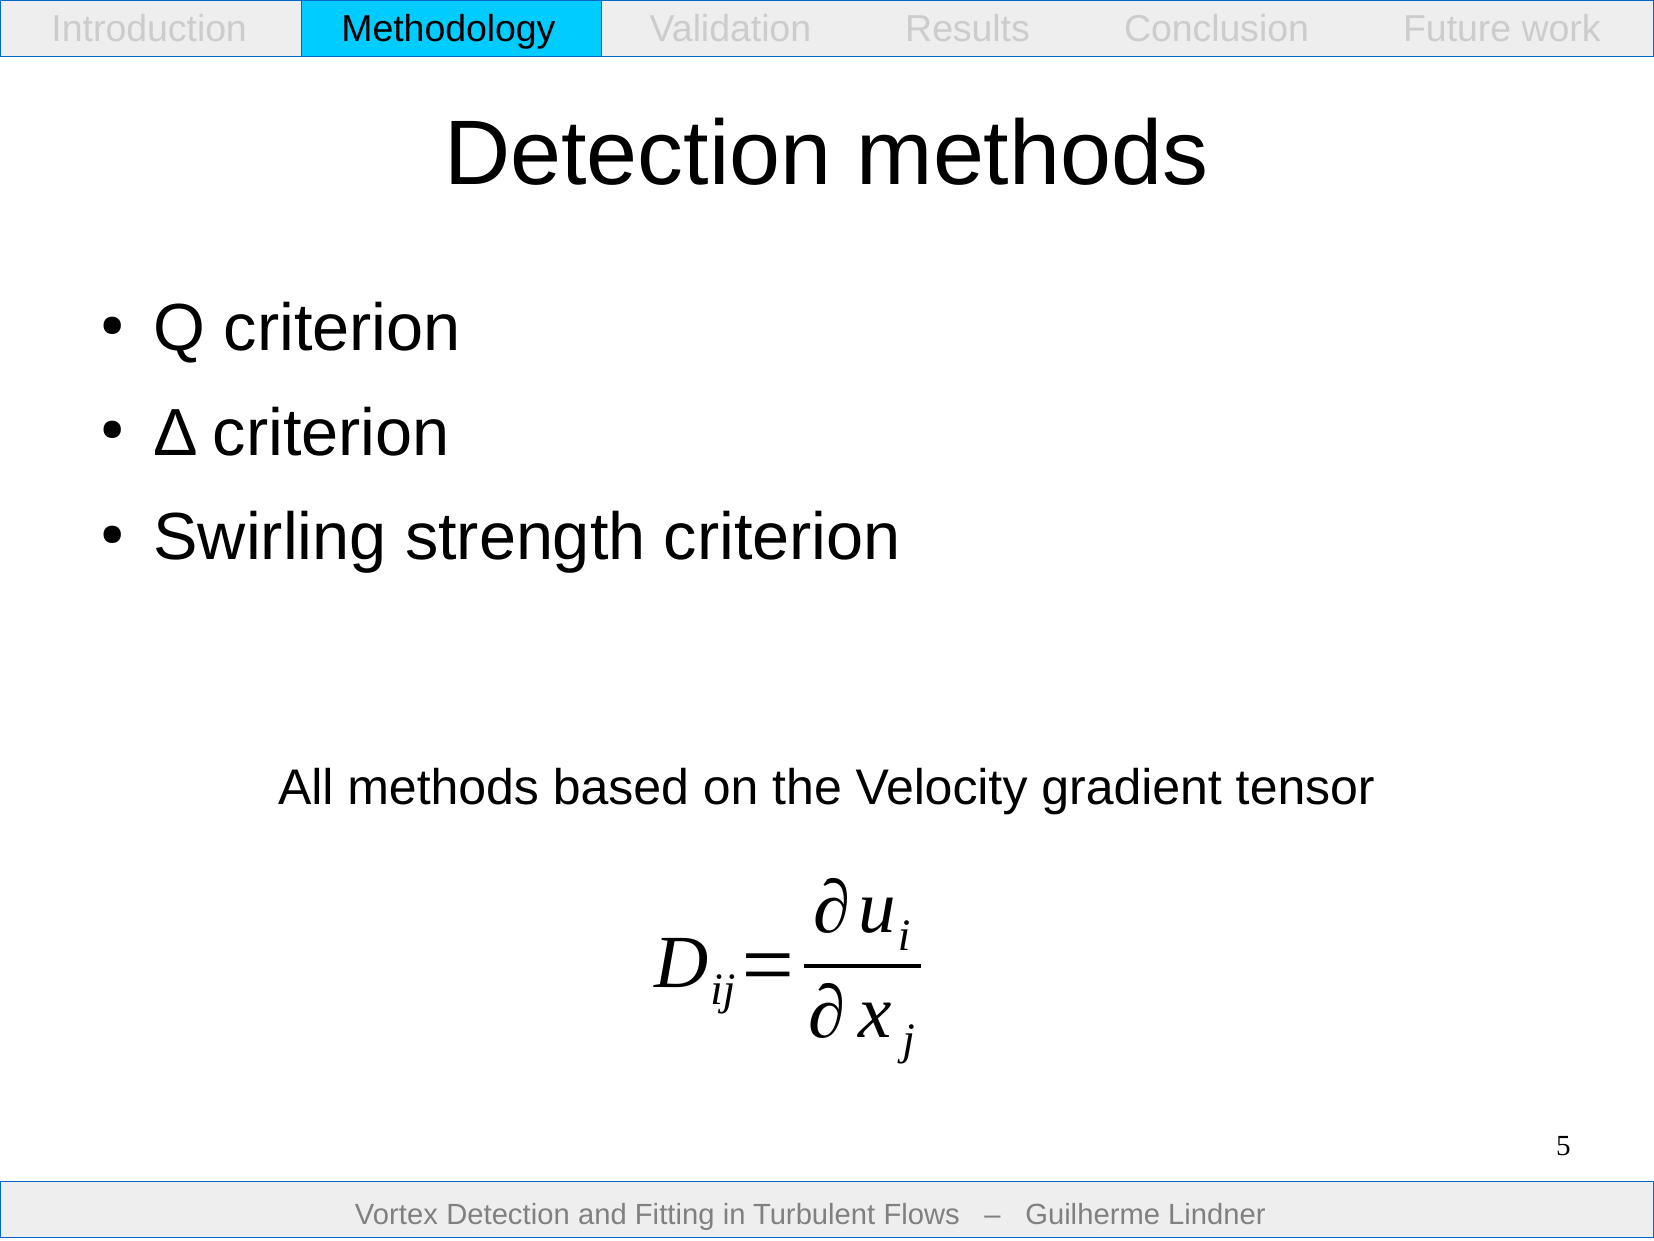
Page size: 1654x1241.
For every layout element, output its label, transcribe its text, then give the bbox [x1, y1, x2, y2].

chart [643, 865, 931, 1066]
text_box [0, 1181, 1654, 1238]
list Q criterion Δ criterion Swirling strength criterion [82, 290, 1571, 1010]
text_box Introduction Methodology Validation Results Conclusion Future work [0, 0, 1654, 57]
title Detection methods [82, 57, 1571, 257]
text_box Vortex Detection and Fitting in Turbulent Flows – Guilherme Lindner [340, 1190, 1314, 1241]
text_box All methods based on the Velocity gradient tensor [263, 752, 1391, 823]
